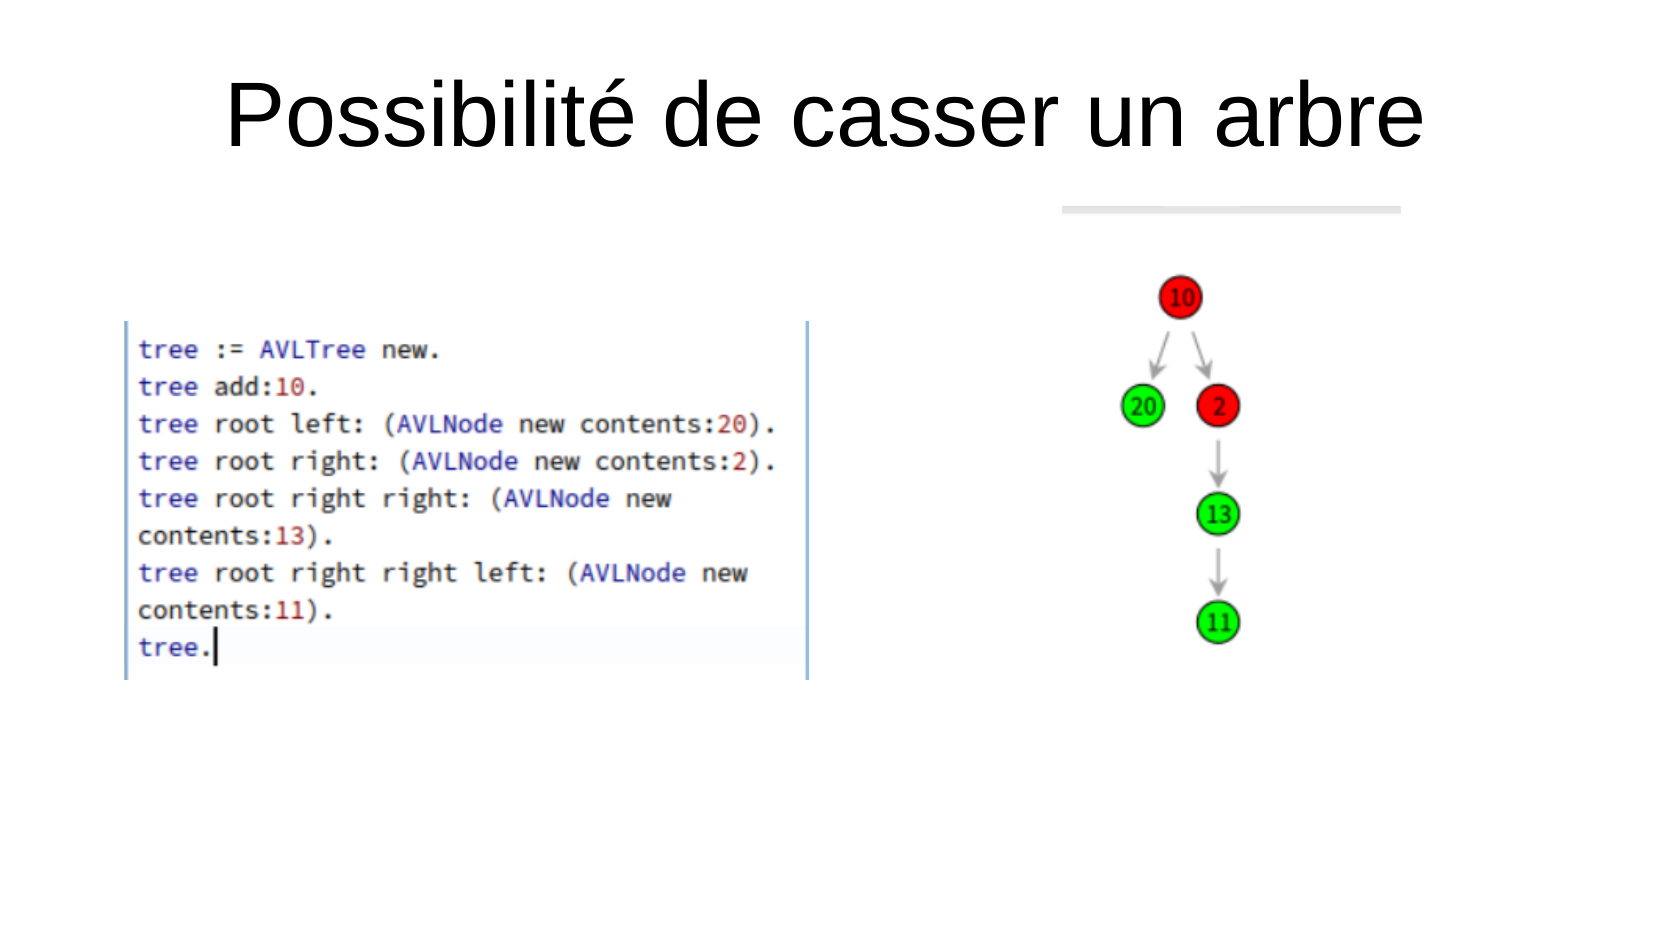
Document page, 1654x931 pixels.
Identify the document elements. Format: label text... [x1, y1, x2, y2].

picture [1062, 206, 1401, 718]
picture [124, 321, 809, 680]
title Possibilité de casser un arbre [82, 37, 1571, 193]
